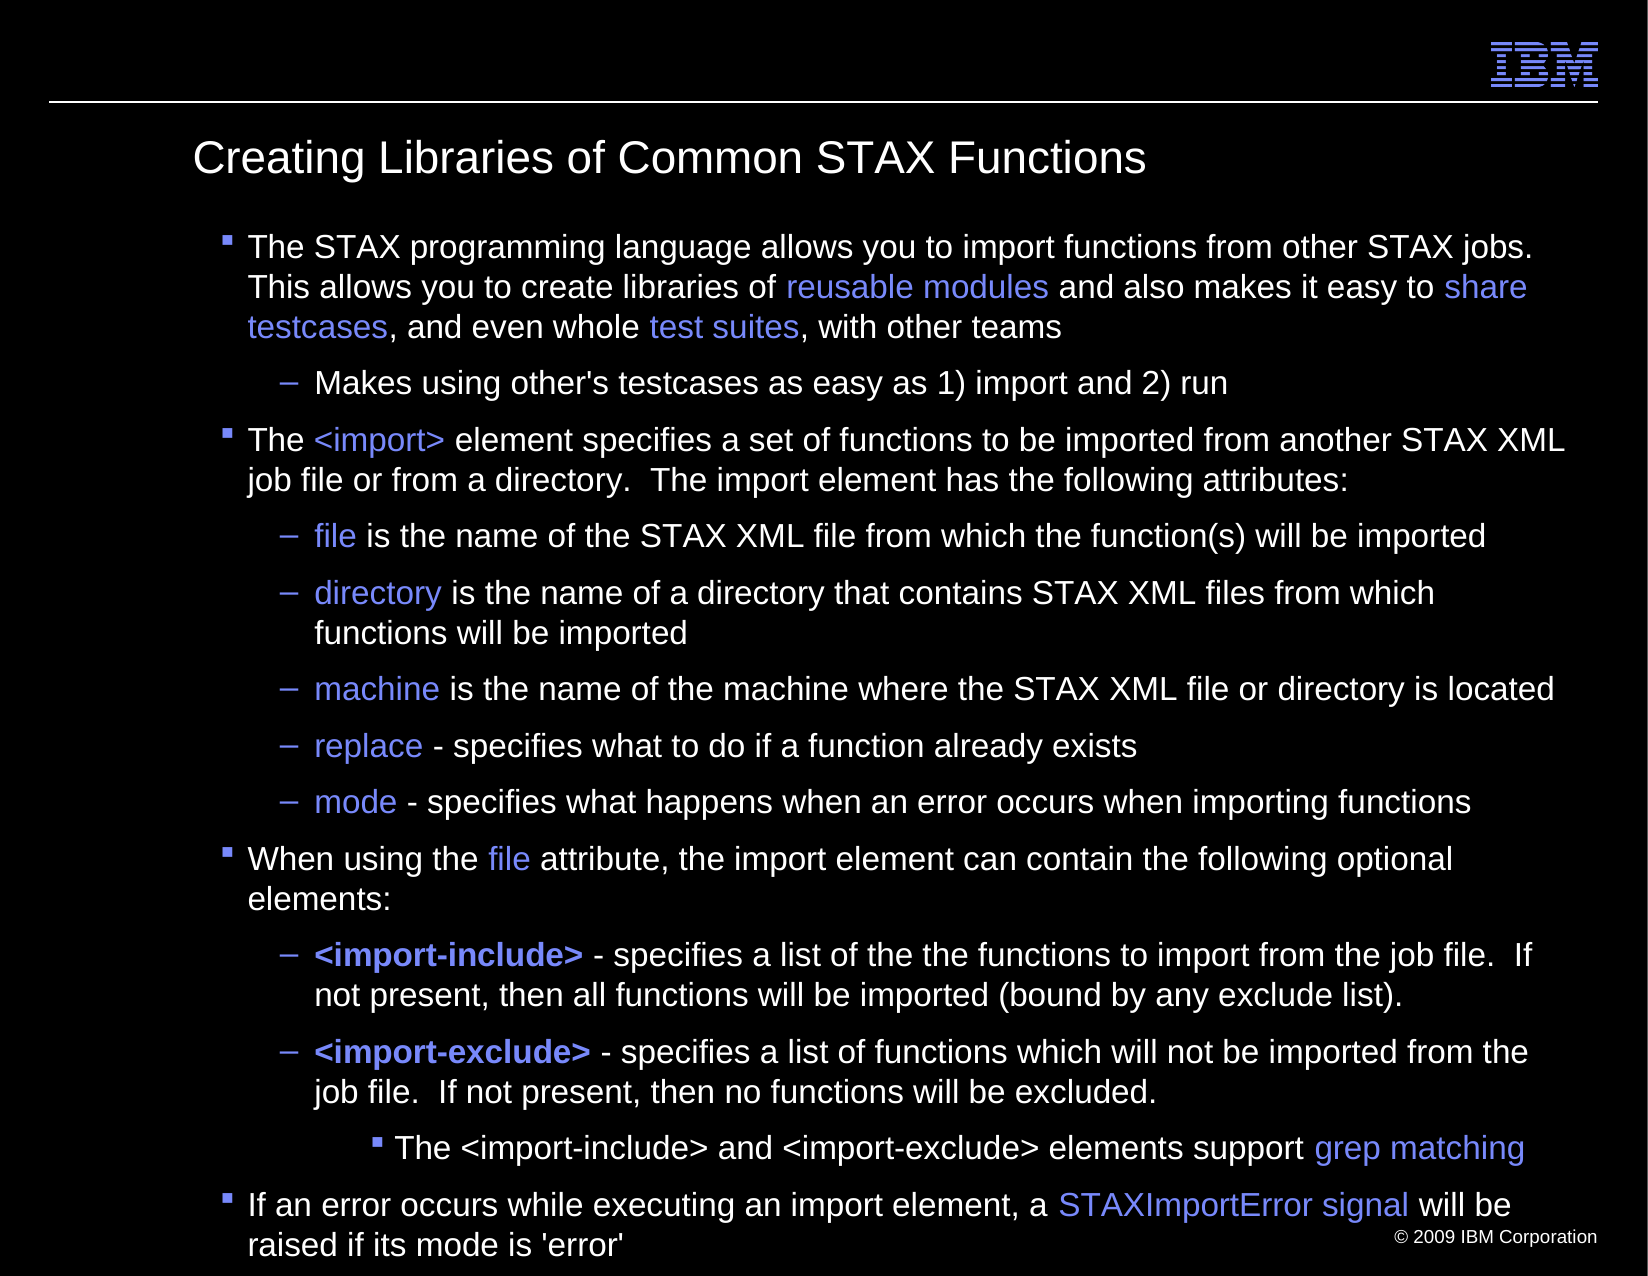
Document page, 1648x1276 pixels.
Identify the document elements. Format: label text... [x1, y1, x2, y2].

text_box The STAX programming language allows you to import functions from other STAX jobs. This allows you to create libraries of reusable modules and also makes it easy to share testcases, and even whole test suites, with other teams Makes using other's testcases as easy as 1) import and 2) run The <import> element specifies a set of functions to be imported from another STAX XML job file or from a directory. The import element has the following attributes: file is the name of the STAX XML file from which the function(s) will be imported directory is the name of a directory that contains STAX XML files from which functions will be imported machine is the name of the machine where the STAX XML file or directory is located replace - specifies what to do if a function already exists mode - specifies what happens when an error occurs when importing functions When using the file attribute, the import element can contain the following optional elements: <import-include> - specifies a list of the the functions to import from the job file. If not present, then all functions will be imported (bound by any exclude list). <import-exclude> - specifies a list of functions which will not be imported from the job file. If not present, then no functions will be excluded. The <import-include> and <import-exclude> elements support grep matching If an error occurs while executing an import element, a STAXImportError signal will be raised if its mode is 'error' [219, 225, 1570, 1263]
title Creating Libraries of Common STAX Functions [175, 125, 1648, 219]
picture [1491, 42, 1598, 87]
